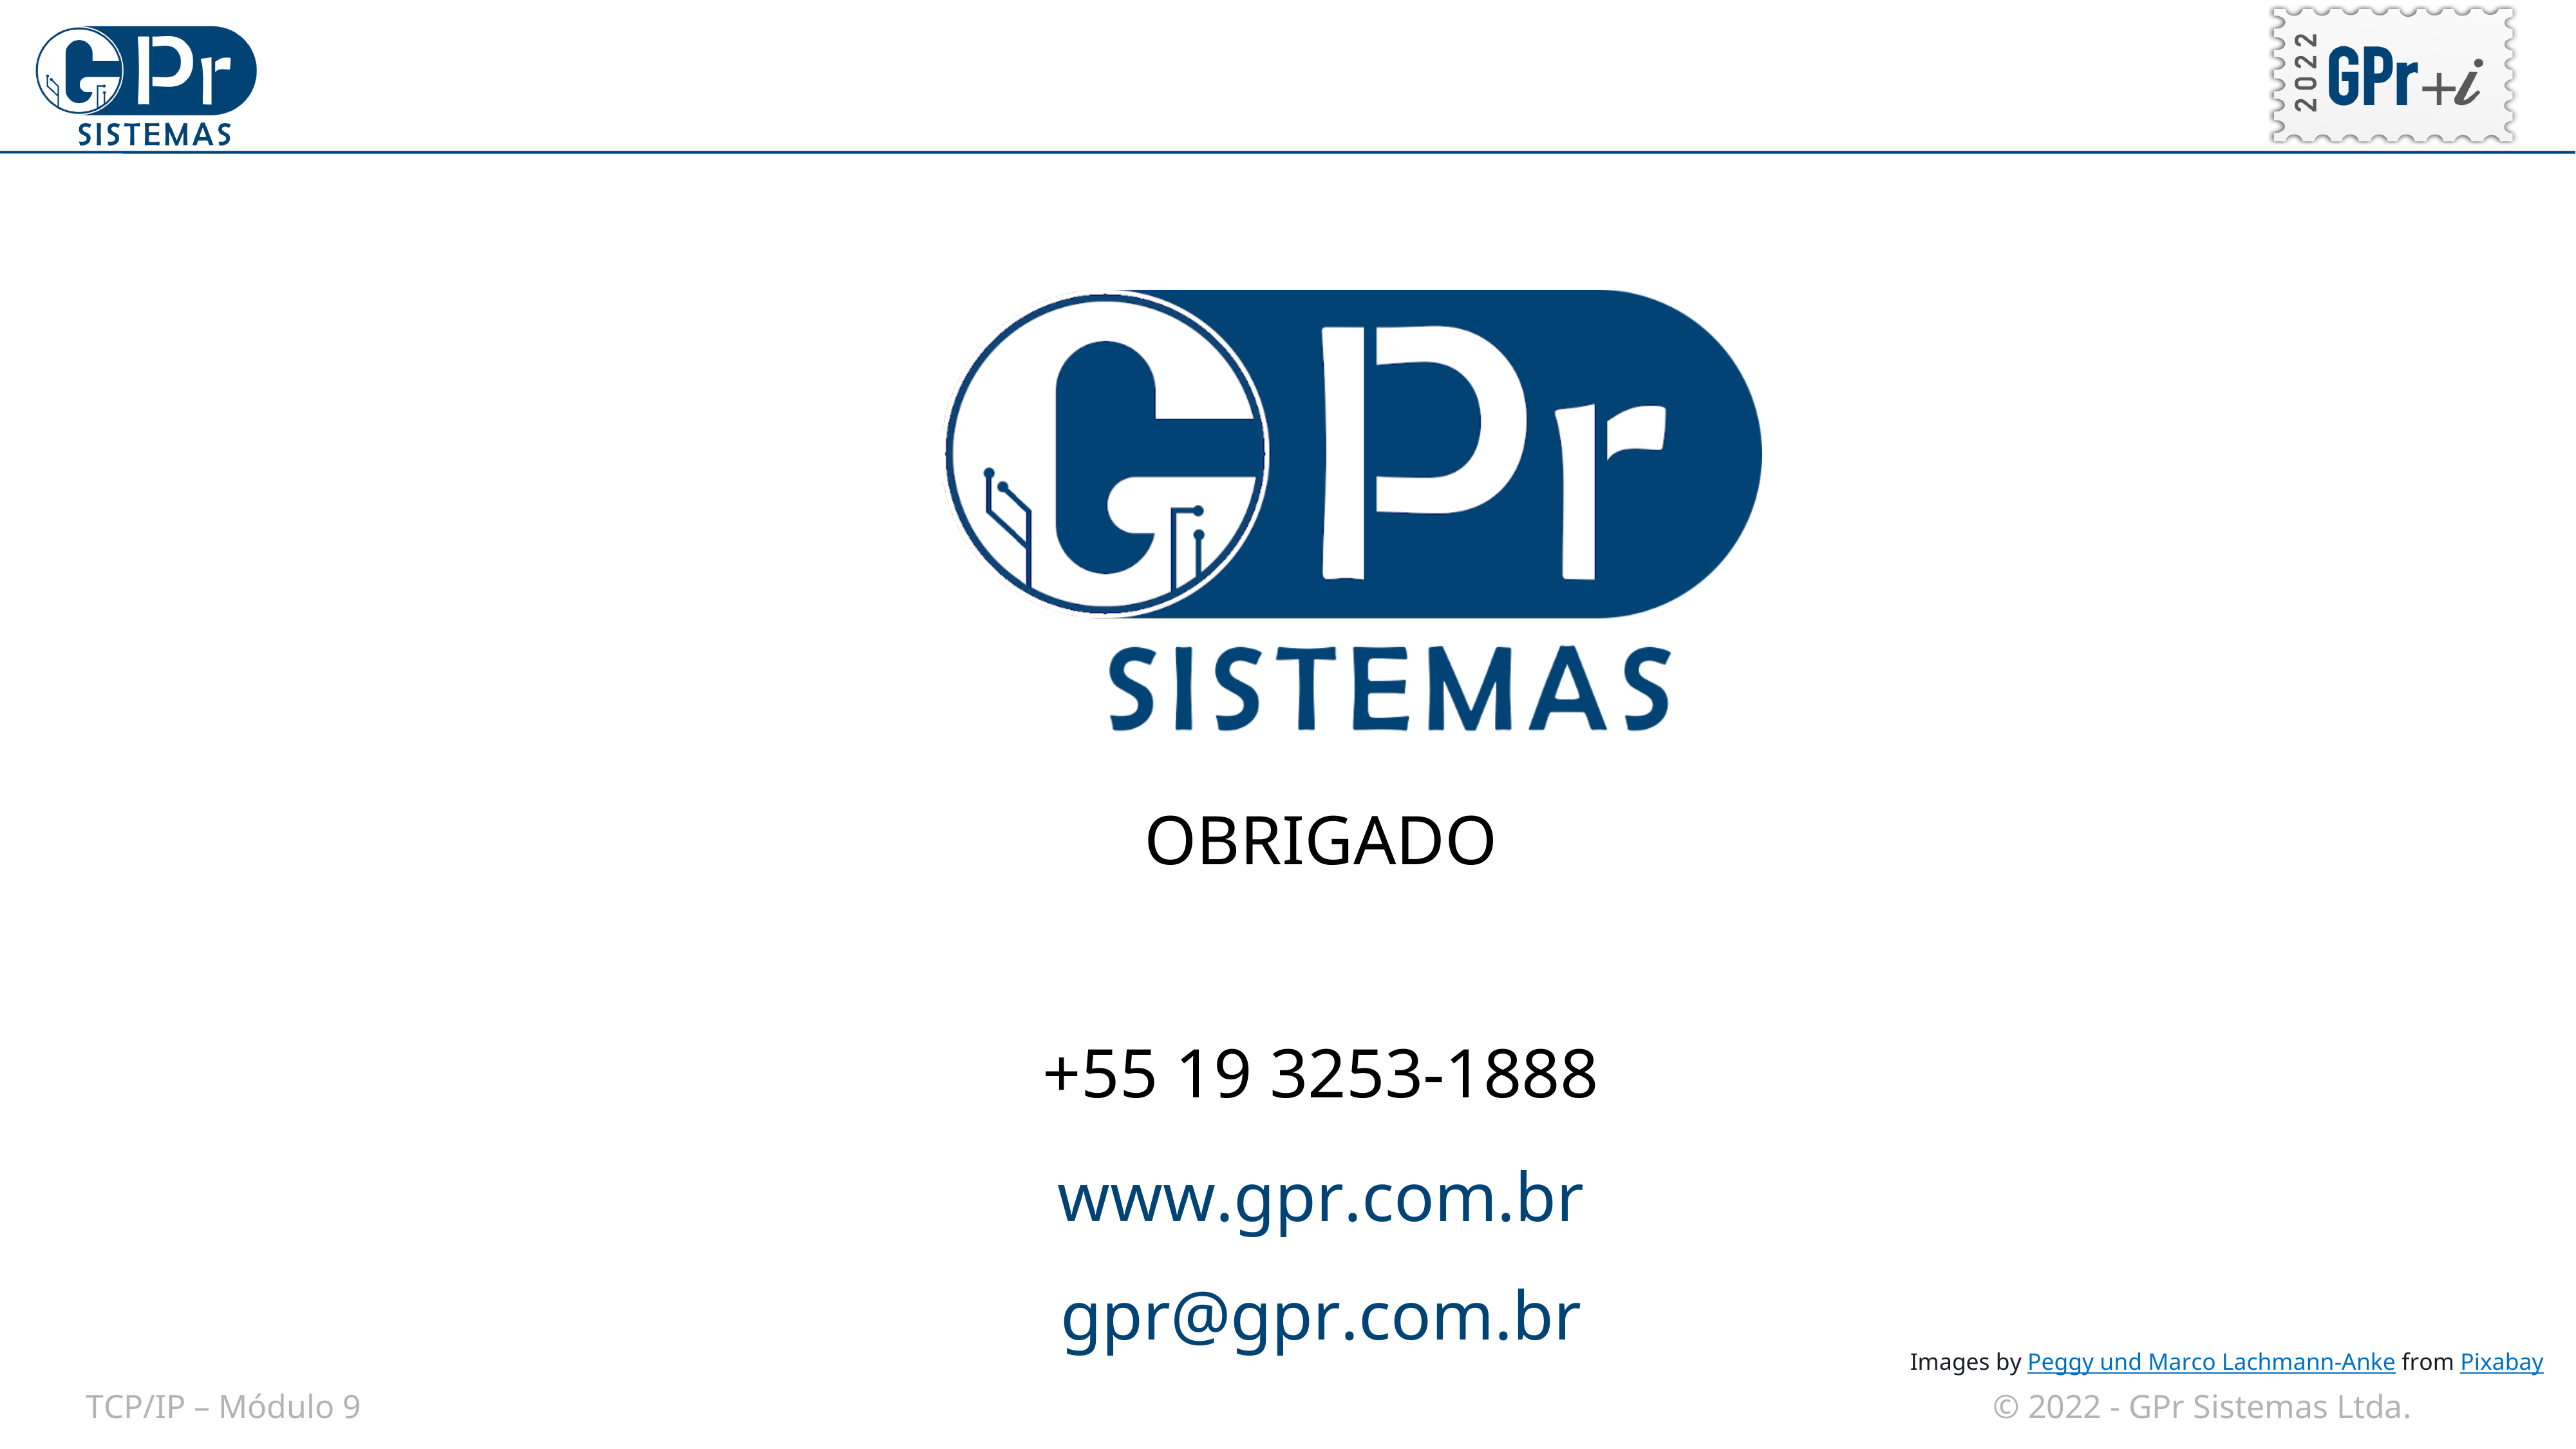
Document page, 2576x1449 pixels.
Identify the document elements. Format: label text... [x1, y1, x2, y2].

text_box OBRIGADO +55 19 3253-1888 www.gpr.com.br gpr@gpr.com.br [660, 804, 1982, 1363]
text_box Images by Peggy und Marco Lachmann-Anke from Pixabay [1904, 1343, 2489, 1383]
picture [941, 290, 1762, 739]
picture [2268, 4, 2519, 145]
picture [34, 26, 257, 147]
